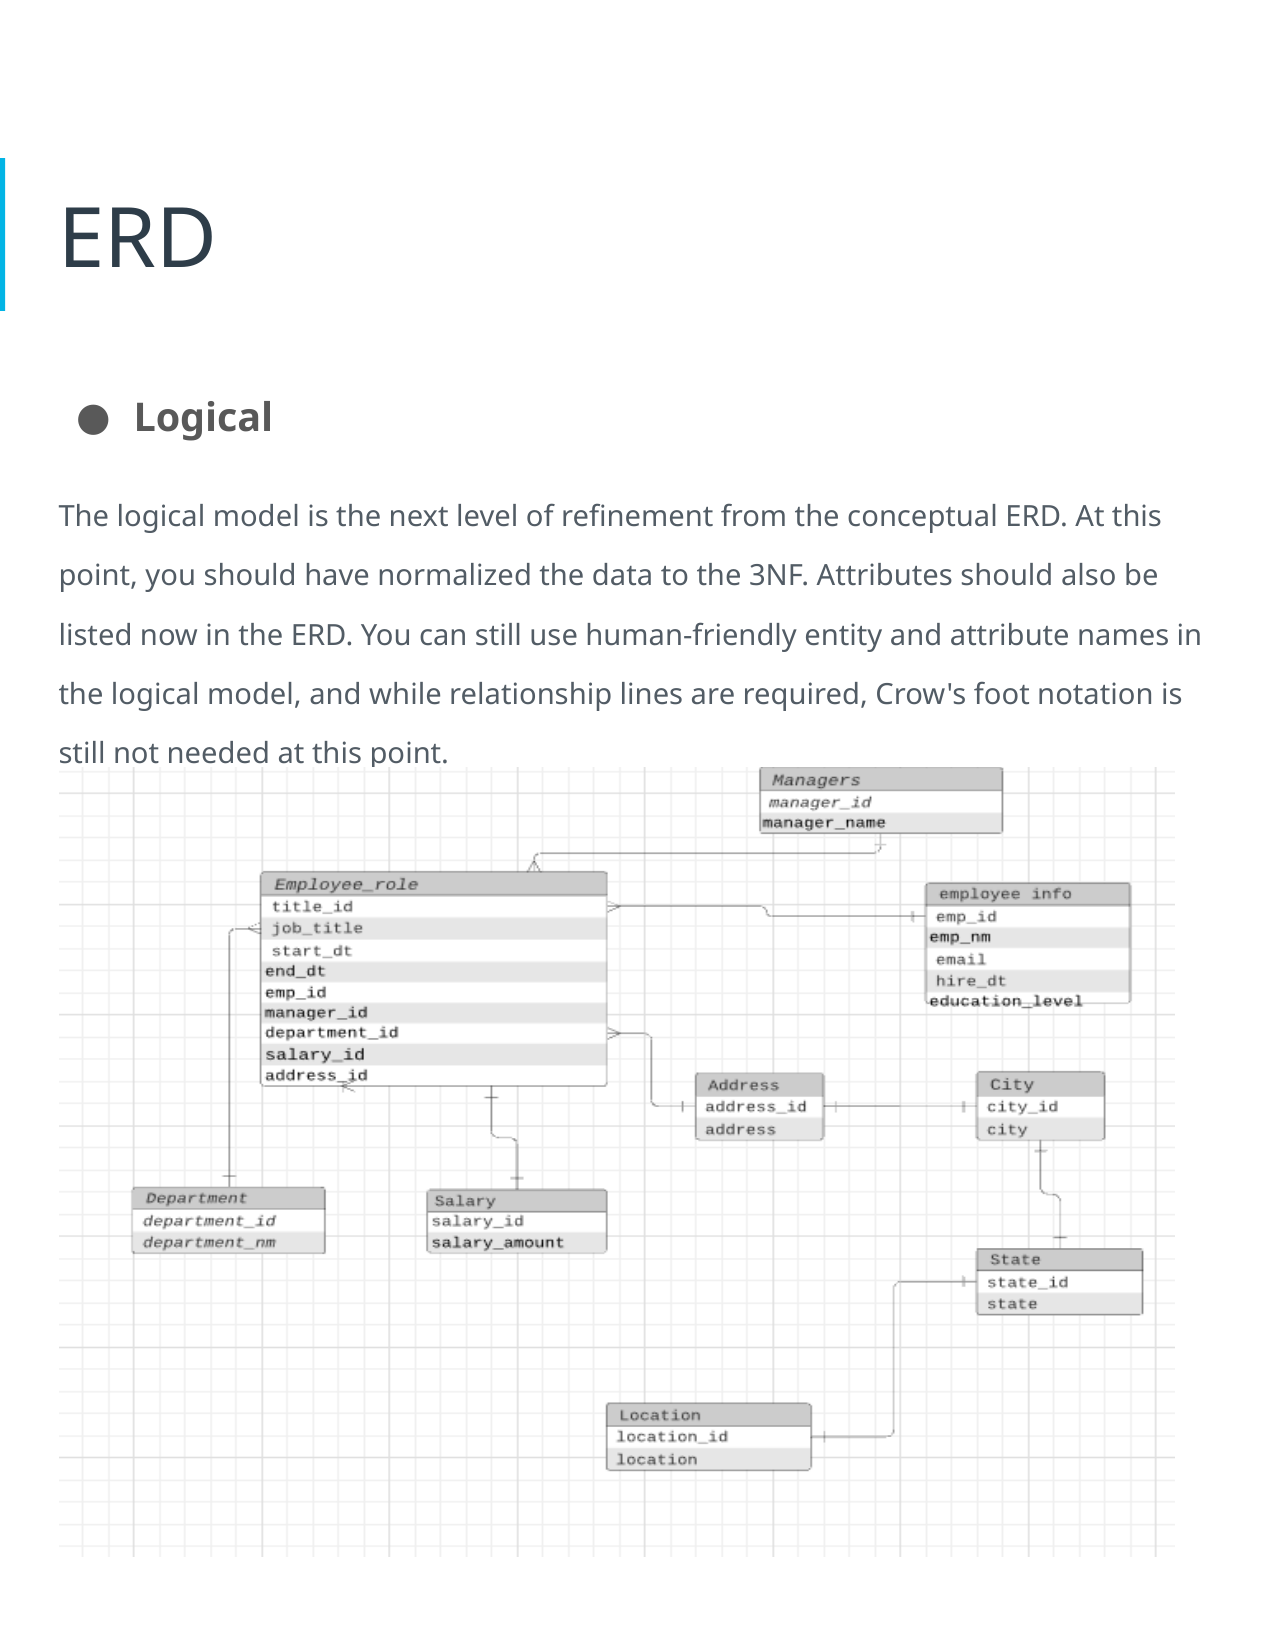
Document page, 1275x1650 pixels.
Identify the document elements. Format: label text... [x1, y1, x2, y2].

title ERD [43, 142, 1232, 327]
list Logical The logical model is the next level of refinement from the conceptual ERD. At this point, you should have normalized the data to the 3NF. Attributes should also be listed now in the ERD. You can still use human-friendly entity and attribute names in the logical model, and while relationship lines are required, Crow's foot notation is still not needed at this point. [43, 369, 1232, 1639]
picture [59, 767, 1175, 1557]
